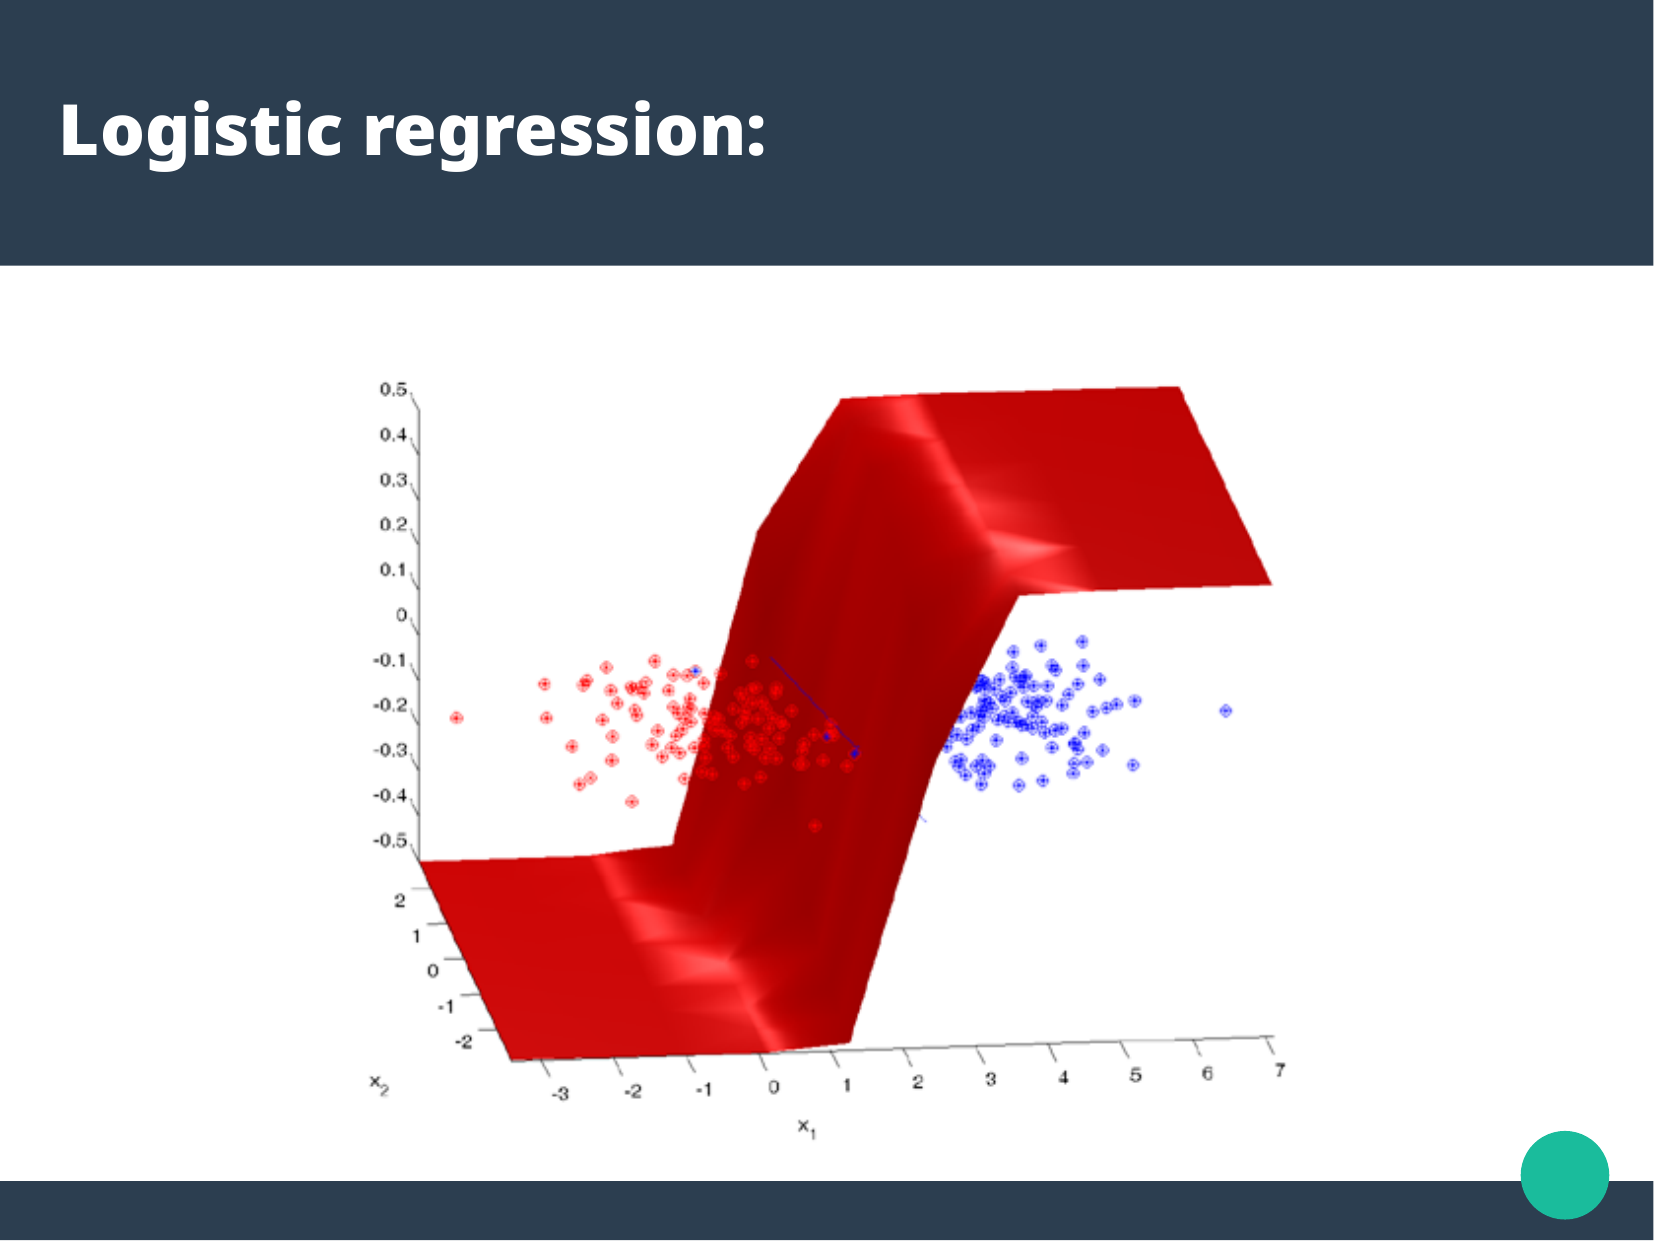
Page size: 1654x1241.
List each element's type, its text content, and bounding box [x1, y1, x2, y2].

title Logistic regression: [59, 49, 1595, 207]
picture [275, 324, 1378, 1152]
